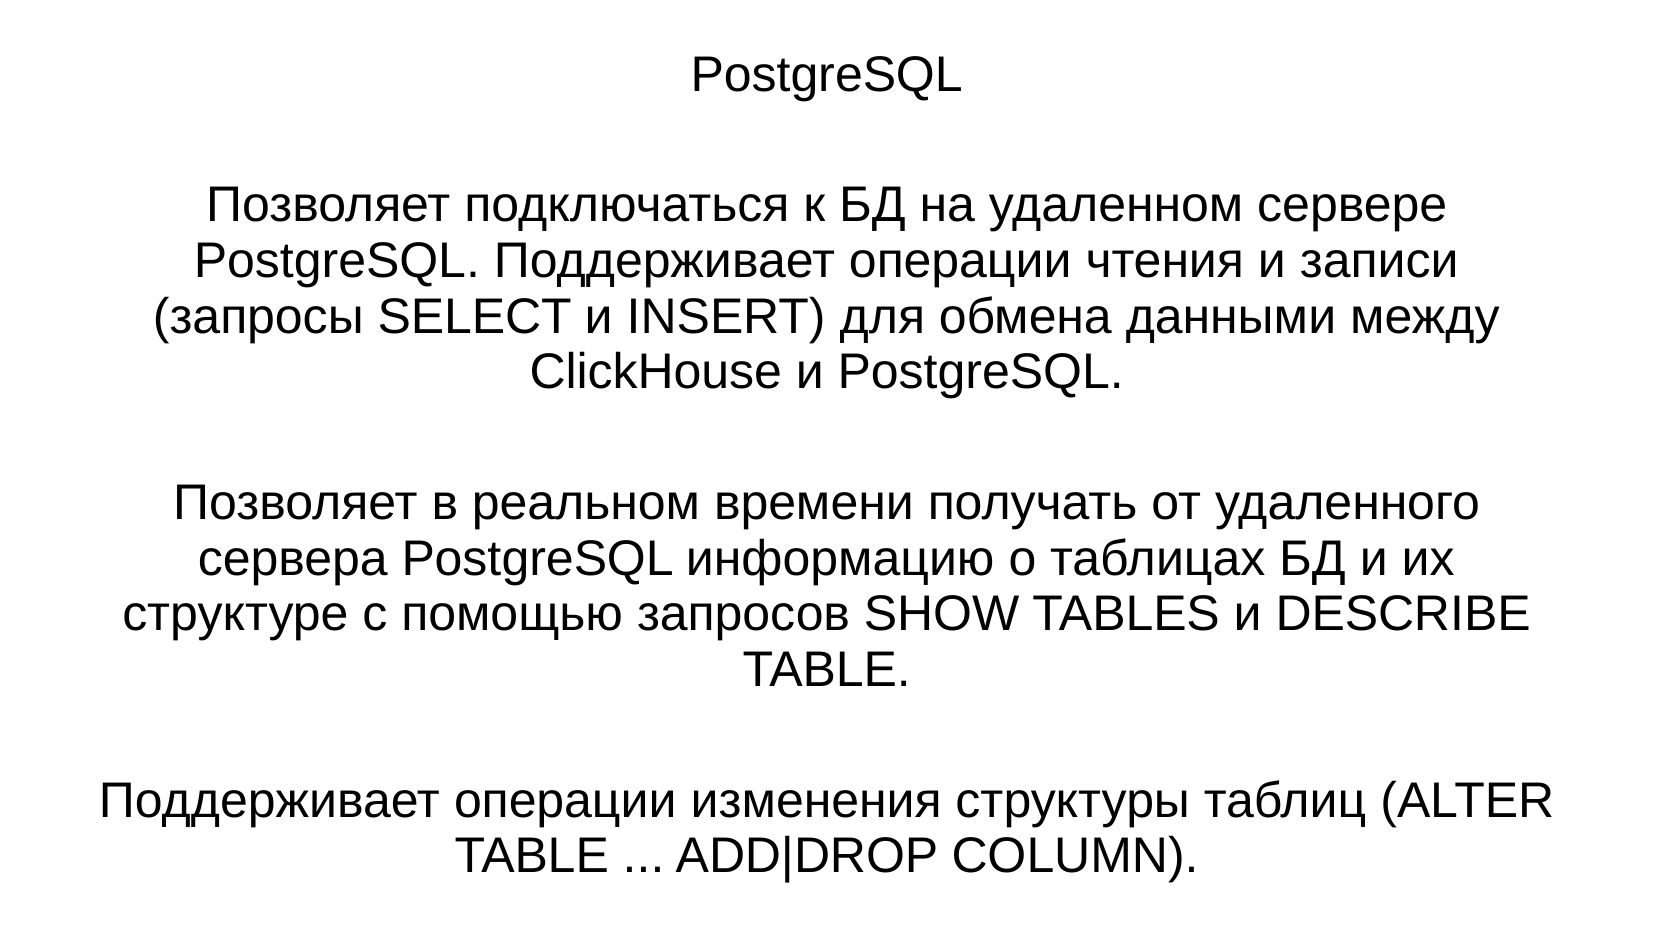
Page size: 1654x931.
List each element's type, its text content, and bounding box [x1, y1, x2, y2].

subtitle PostgreSQL Позволяет подключаться к БД на удаленном сервере PostgreSQL. Поддерживает операции чтения и записи (запросы SELECT и INSERT) для обмена данными между ClickHouse и PostgreSQL. Позволяет в реальном времени получать от удаленного сервера PostgreSQL информацию о таблицах БД и их структуре с помощью запросов SHOW TABLES и DESCRIBE TABLE. Поддерживает операции изменения структуры таблиц (ALTER TABLE ... ADD|DROP COLUMN). [82, 45, 1571, 884]
